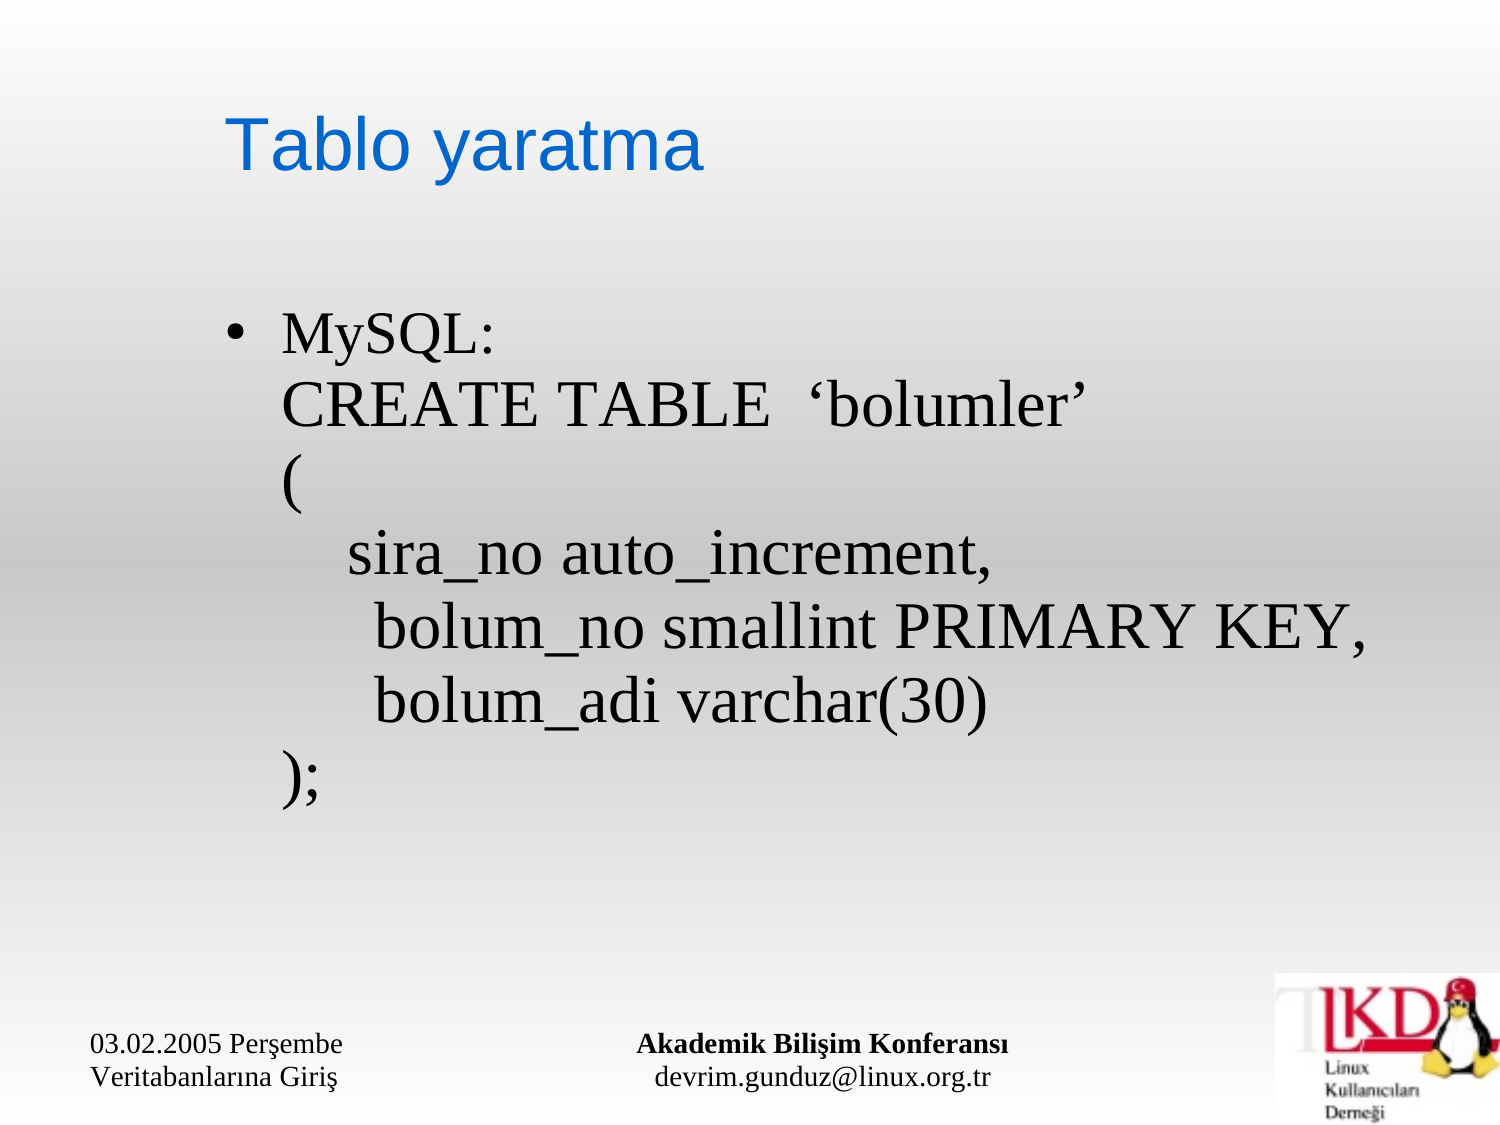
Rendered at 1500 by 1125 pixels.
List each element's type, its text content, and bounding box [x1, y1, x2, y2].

title Tablo yaratma [224, 49, 1425, 238]
picture [1275, 973, 1500, 1125]
list MySQL: CREATE TABLE ‘bolumler’ ( sira_no auto_increment, bolum_no smallint PRIMARY KEY, bolum_adi varchar(30) ); [224, 299, 1425, 975]
